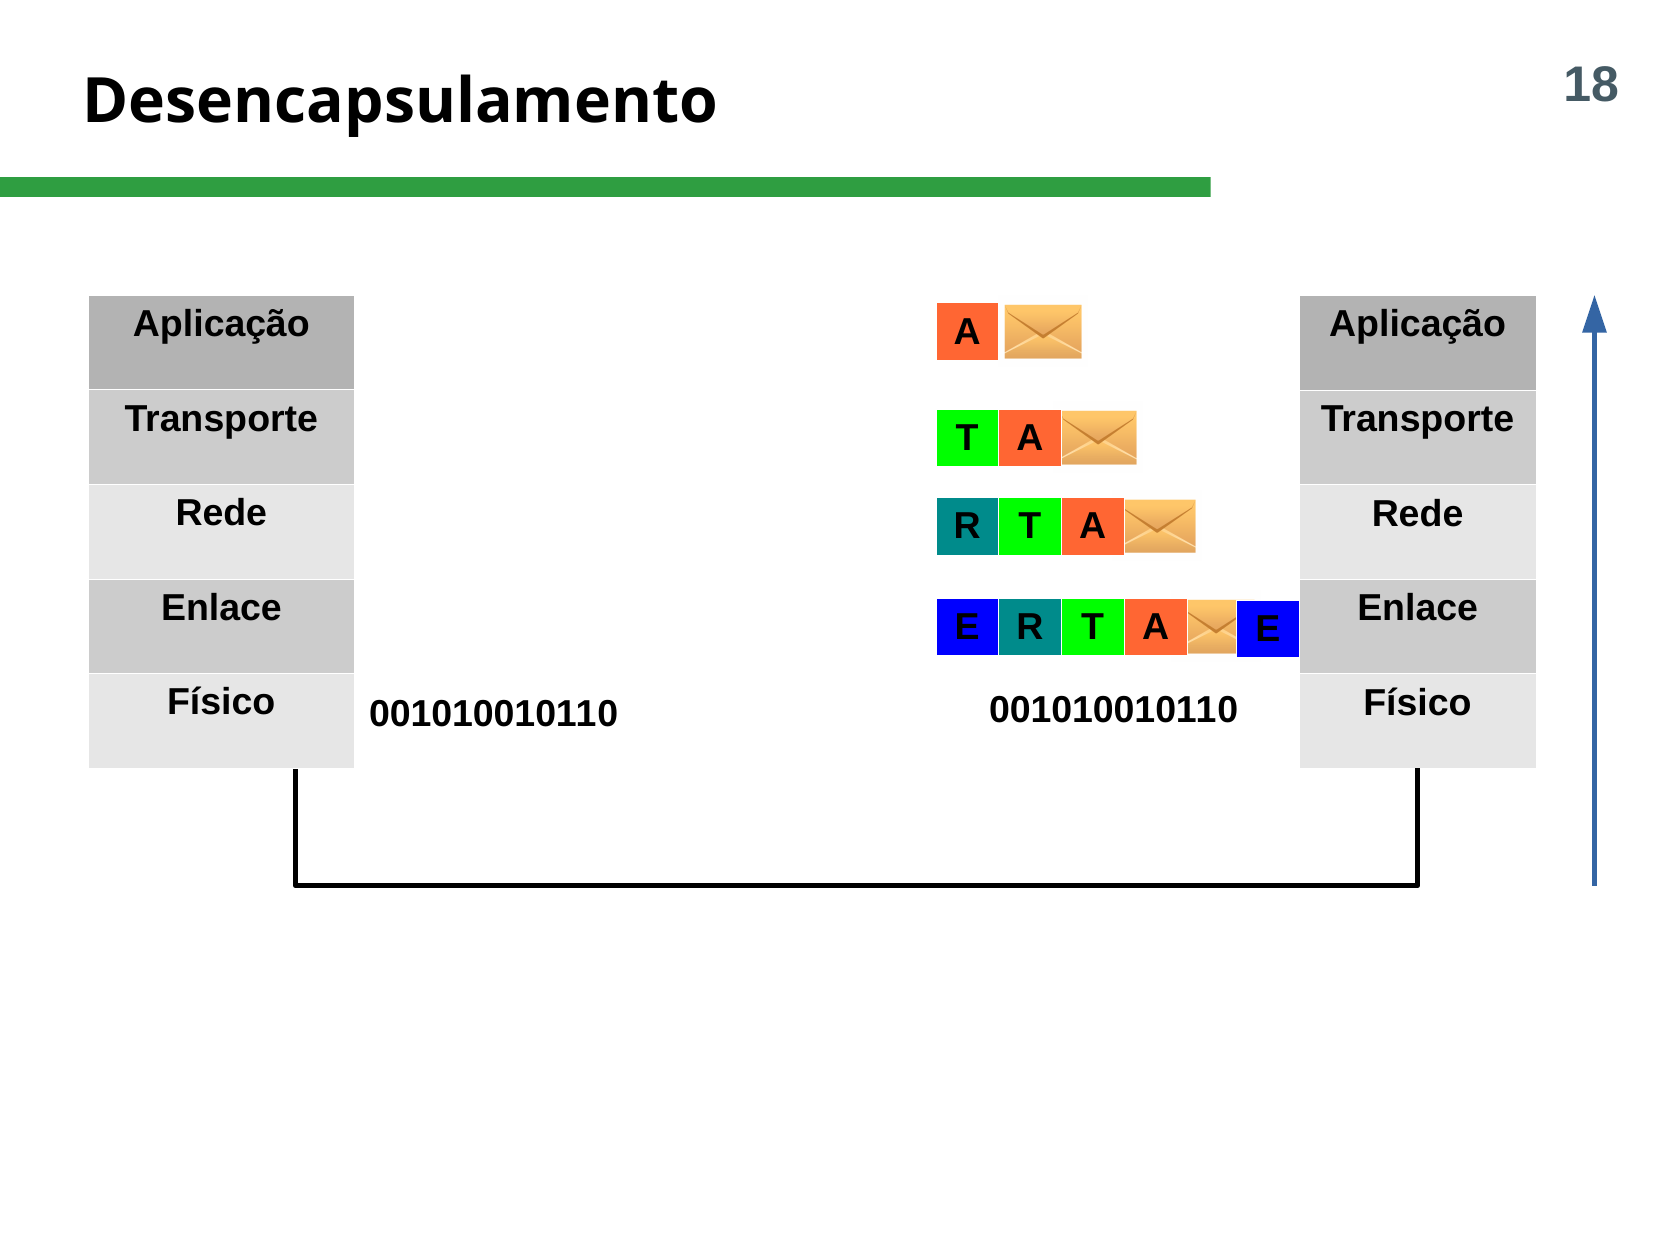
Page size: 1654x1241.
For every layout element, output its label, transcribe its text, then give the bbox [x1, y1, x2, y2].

table_header T [999, 498, 1061, 555]
table_header E [937, 599, 998, 655]
table_header R [937, 498, 998, 555]
table_header R [999, 599, 1061, 655]
table_cell Transporte [89, 390, 354, 484]
table_cell Físico [1300, 674, 1536, 768]
table_header A [1125, 599, 1187, 655]
table_header Aplicação [1300, 296, 1536, 390]
table_cell Enlace [1300, 580, 1536, 673]
picture [998, 295, 1088, 367]
table_cell Rede [1300, 485, 1536, 579]
table_header T [1062, 599, 1124, 655]
table_header Aplicação [89, 296, 354, 389]
table_cell Transporte [1300, 391, 1536, 484]
title Desencapsulamento [82, 0, 1152, 202]
table_cell Rede [89, 485, 354, 579]
text_box 001010010110 [354, 685, 650, 743]
picture [1053, 401, 1143, 473]
table_header A [1062, 498, 1124, 555]
picture [1171, 590, 1261, 662]
table_header A [999, 410, 1061, 466]
table_header E [1237, 601, 1299, 657]
table_header T [937, 410, 998, 466]
picture [1112, 490, 1202, 562]
table_cell Físico [89, 674, 354, 768]
text_box 001010010110 [974, 681, 1270, 739]
table_cell Enlace [89, 580, 354, 673]
table_header A [937, 303, 998, 360]
